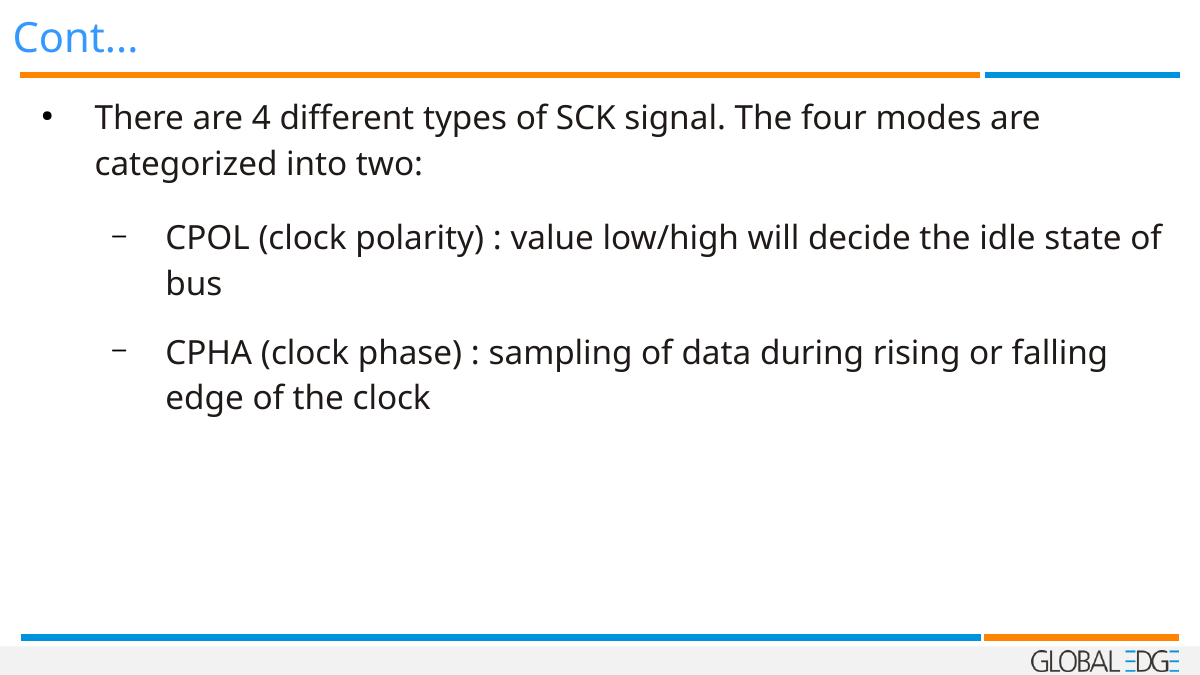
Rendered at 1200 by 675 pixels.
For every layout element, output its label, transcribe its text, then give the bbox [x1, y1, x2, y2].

list There are 4 different types of SCK signal. The four modes are categorized into two: CPOL (clock polarity) : value low/high will decide the idle state of bus CPHA (clock phase) : sampling of data during rising or falling edge of the clock [23, 94, 1182, 626]
picture [1031, 650, 1179, 672]
title Cont... [12, 9, 1088, 63]
